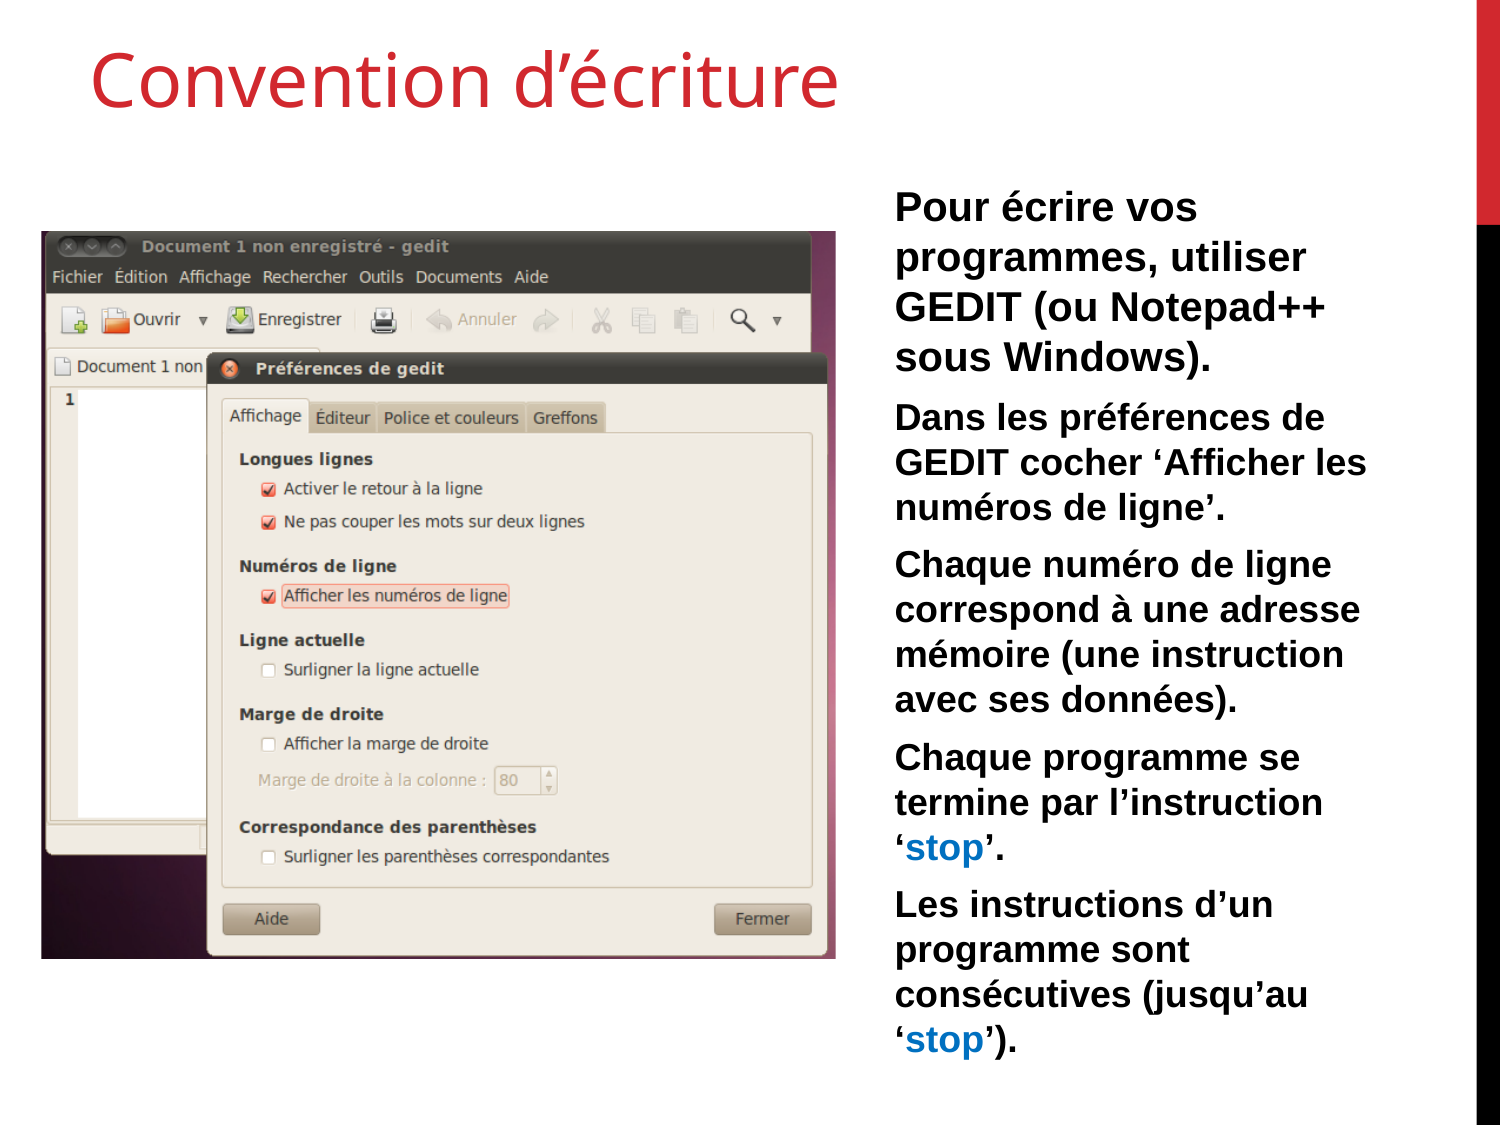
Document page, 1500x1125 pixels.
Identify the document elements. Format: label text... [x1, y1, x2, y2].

list Pour écrire vos programmes, utiliser GEDIT (ou Notepad++ sous Windows). Dans les préférences de GEDIT cocher ‘Afficher les numéros de ligne’. Chaque numéro de ligne correspond à une adresse mémoire (une instruction avec ses données). Chaque programme se termine par l’instruction ‘stop’. Les instructions d’un programme sont consécutives (jusqu’au ‘stop’). [879, 172, 1424, 1000]
picture [41, 231, 836, 959]
title Convention d’écriture [75, 25, 1376, 138]
